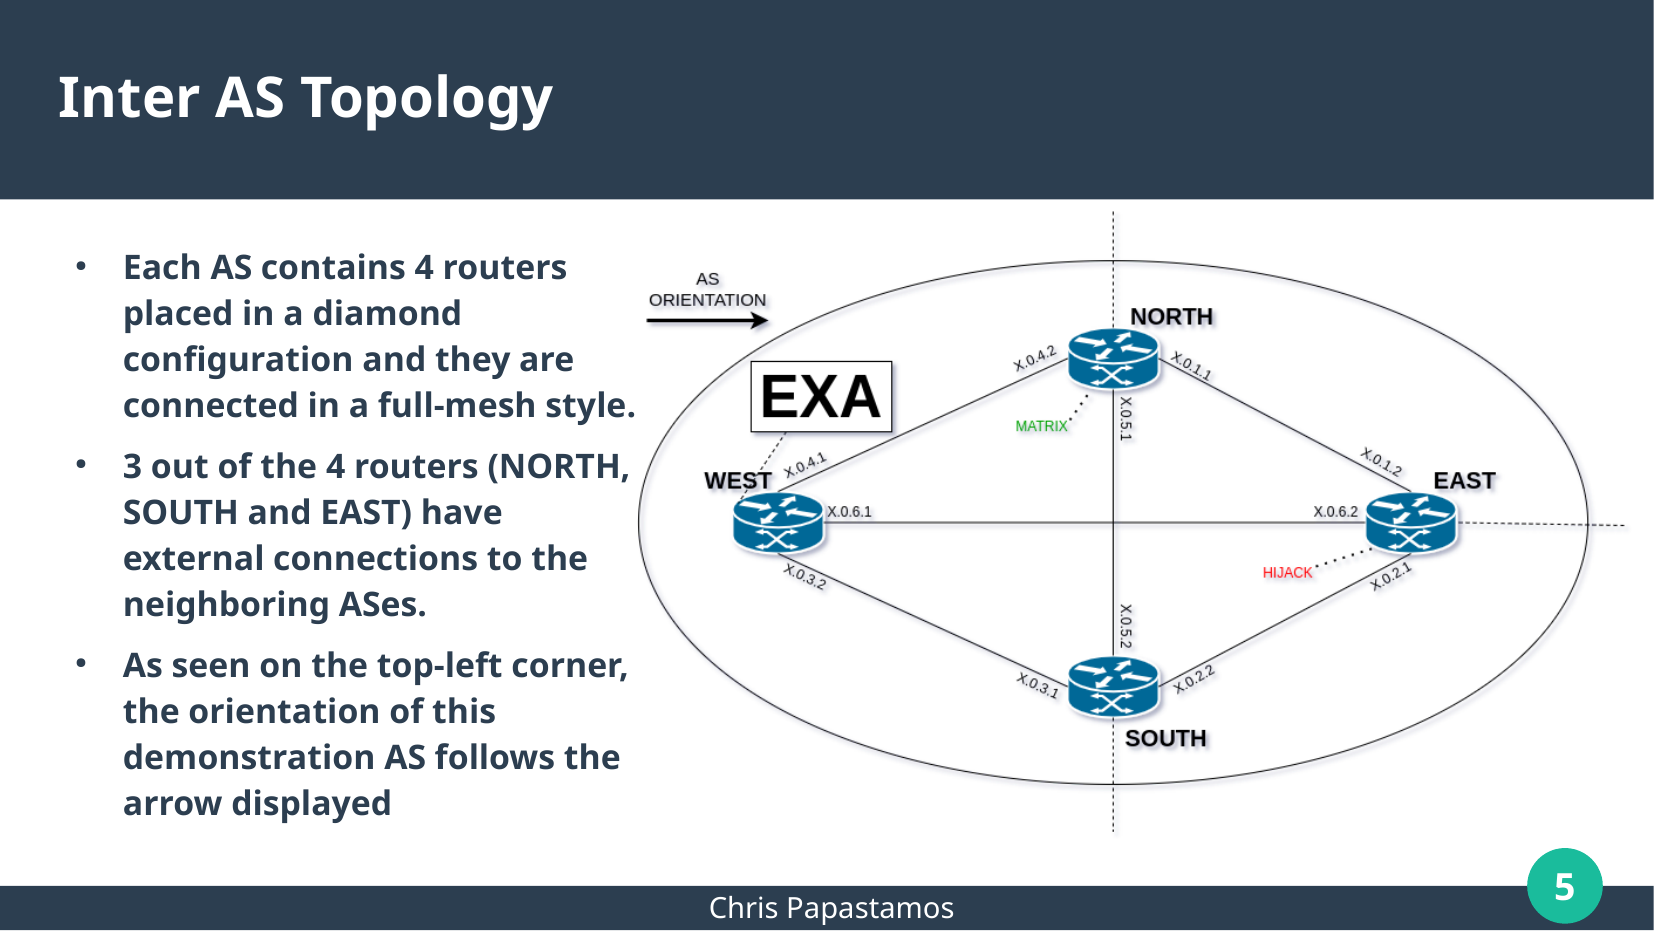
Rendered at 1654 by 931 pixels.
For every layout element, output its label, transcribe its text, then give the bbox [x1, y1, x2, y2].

list Each AS contains 4 routers placed in a diamond configuration and they are connected in a full-mesh style. 3 out of the 4 routers (NORTH, SOUTH and EAST) have external connections to the neighboring ASes. As seen on the top-left corner, the orientation of this demonstration AS follows the arrow displayed [59, 243, 638, 864]
picture [637, 211, 1640, 846]
text_box Chris Papastamos [638, 888, 1026, 926]
title Inter AS Topology [59, 37, 1595, 155]
